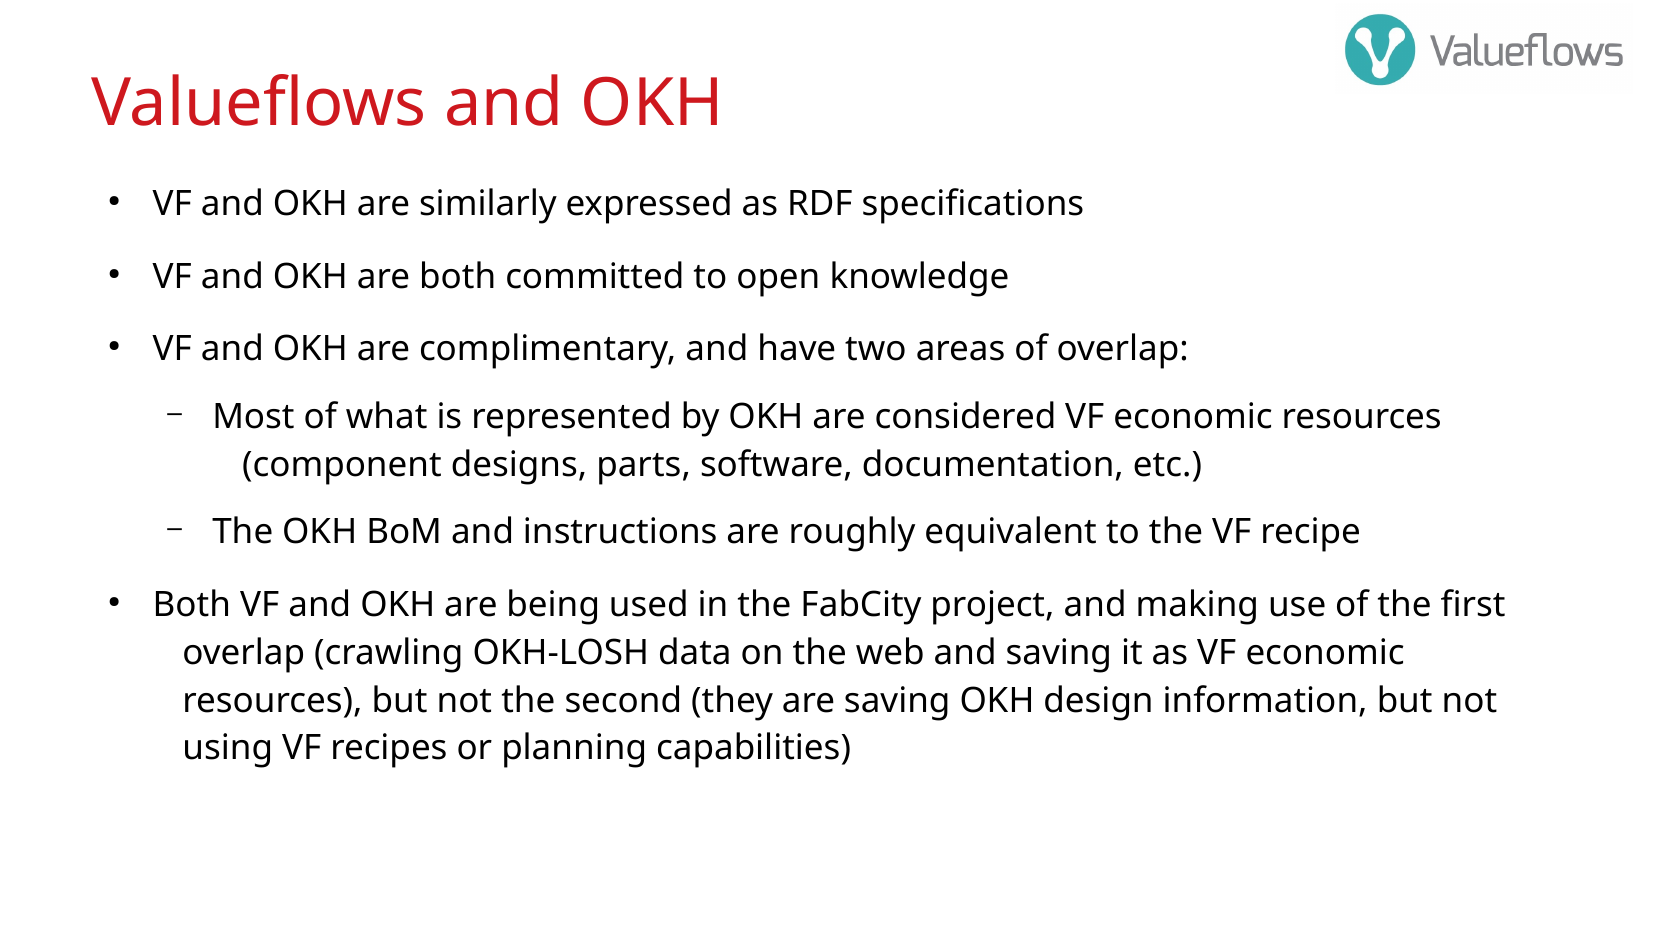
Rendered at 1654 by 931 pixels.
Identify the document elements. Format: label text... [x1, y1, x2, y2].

list VF and OKH are similarly expressed as RDF specifications VF and OKH are both committed to open knowledge VF and OKH are complimentary, and have two areas of overlap: Most of what is represented by OKH are considered VF economic resources (component designs, parts, software, documentation, etc.) The OKH BoM and instructions are roughly equivalent to the VF recipe Both VF and OKH are being used in the FabCity project, and making use of the first overlap (crawling OKH-LOSH data on the web and saving it as VF economic resources), but not the second (they are saving OKH design information, but not using VF recipes or planning capabilities) [93, 178, 1559, 781]
picture [1335, 3, 1633, 94]
text_box Valueflows and OKH [76, 46, 1441, 295]
